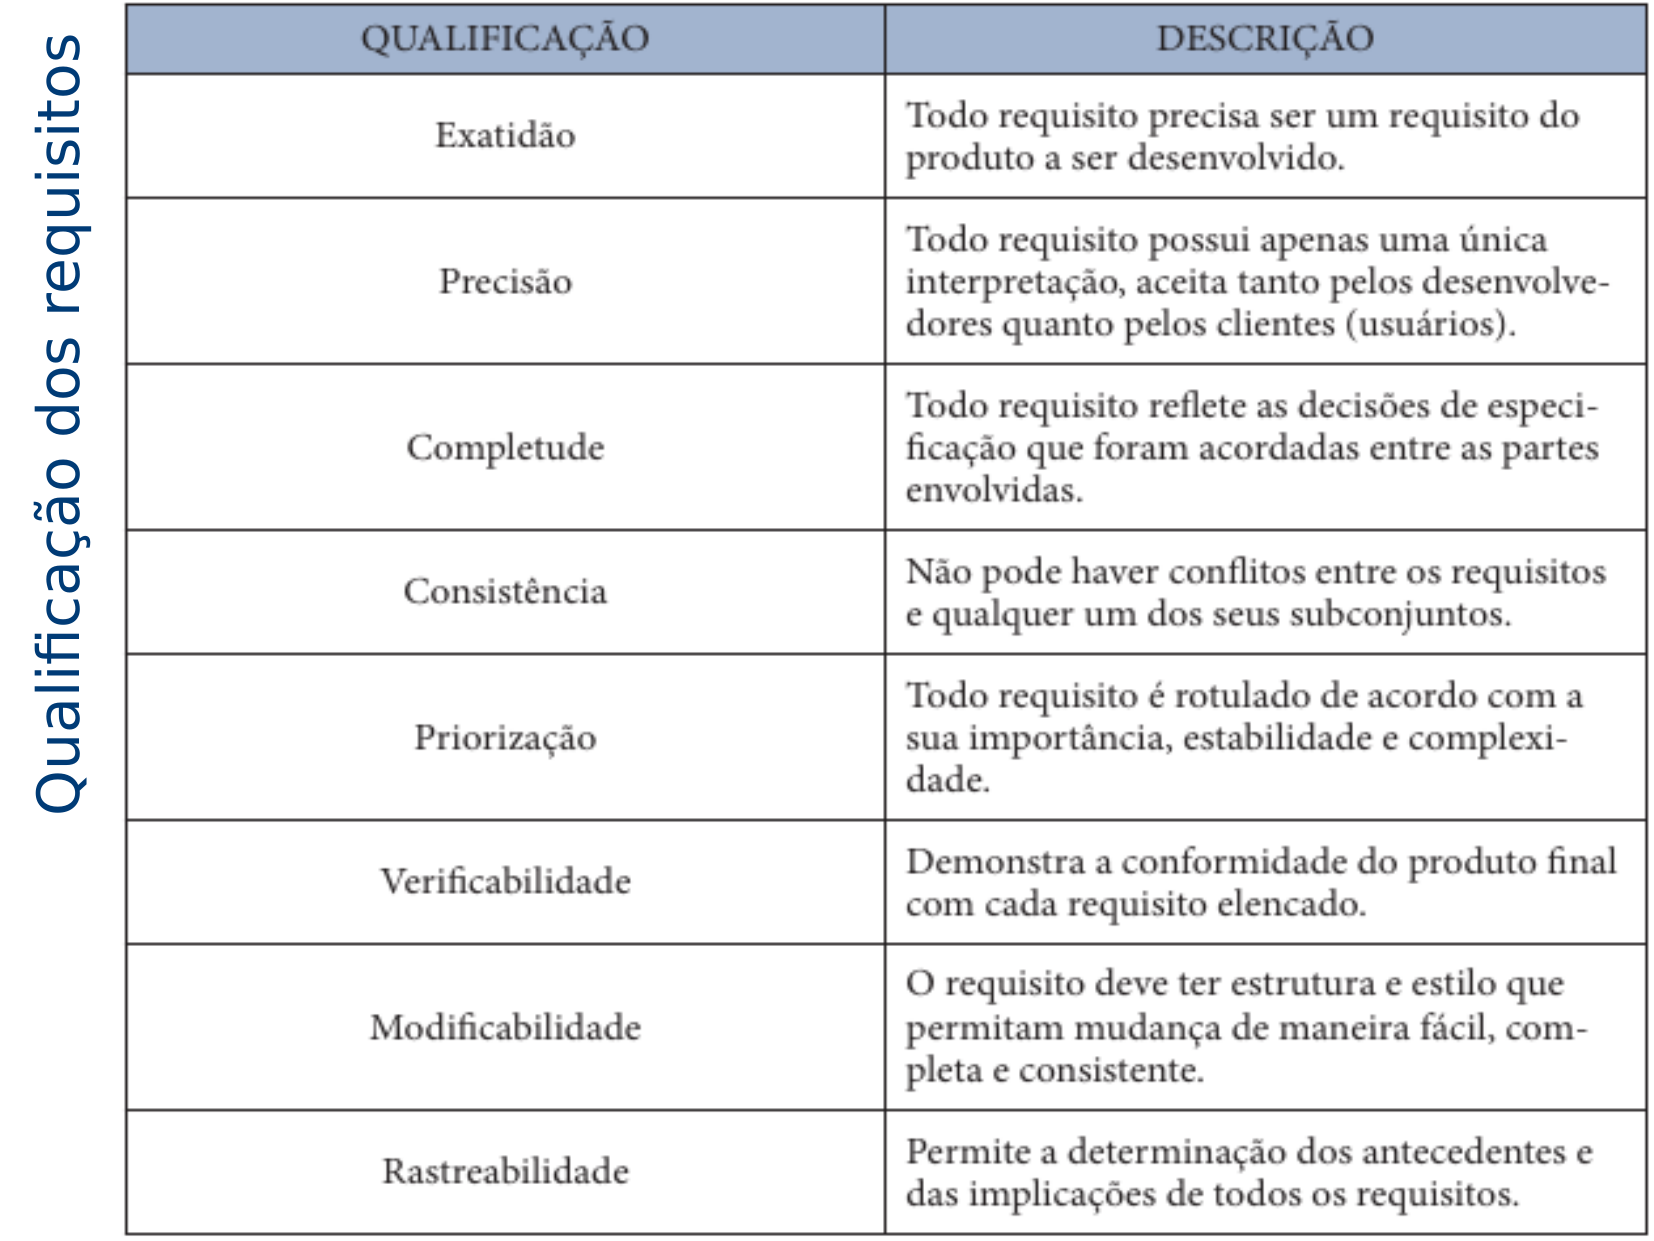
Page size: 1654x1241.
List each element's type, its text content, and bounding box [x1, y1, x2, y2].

title Qualificação dos requisitos [0, 33, 119, 1241]
picture [118, 0, 1654, 1241]
